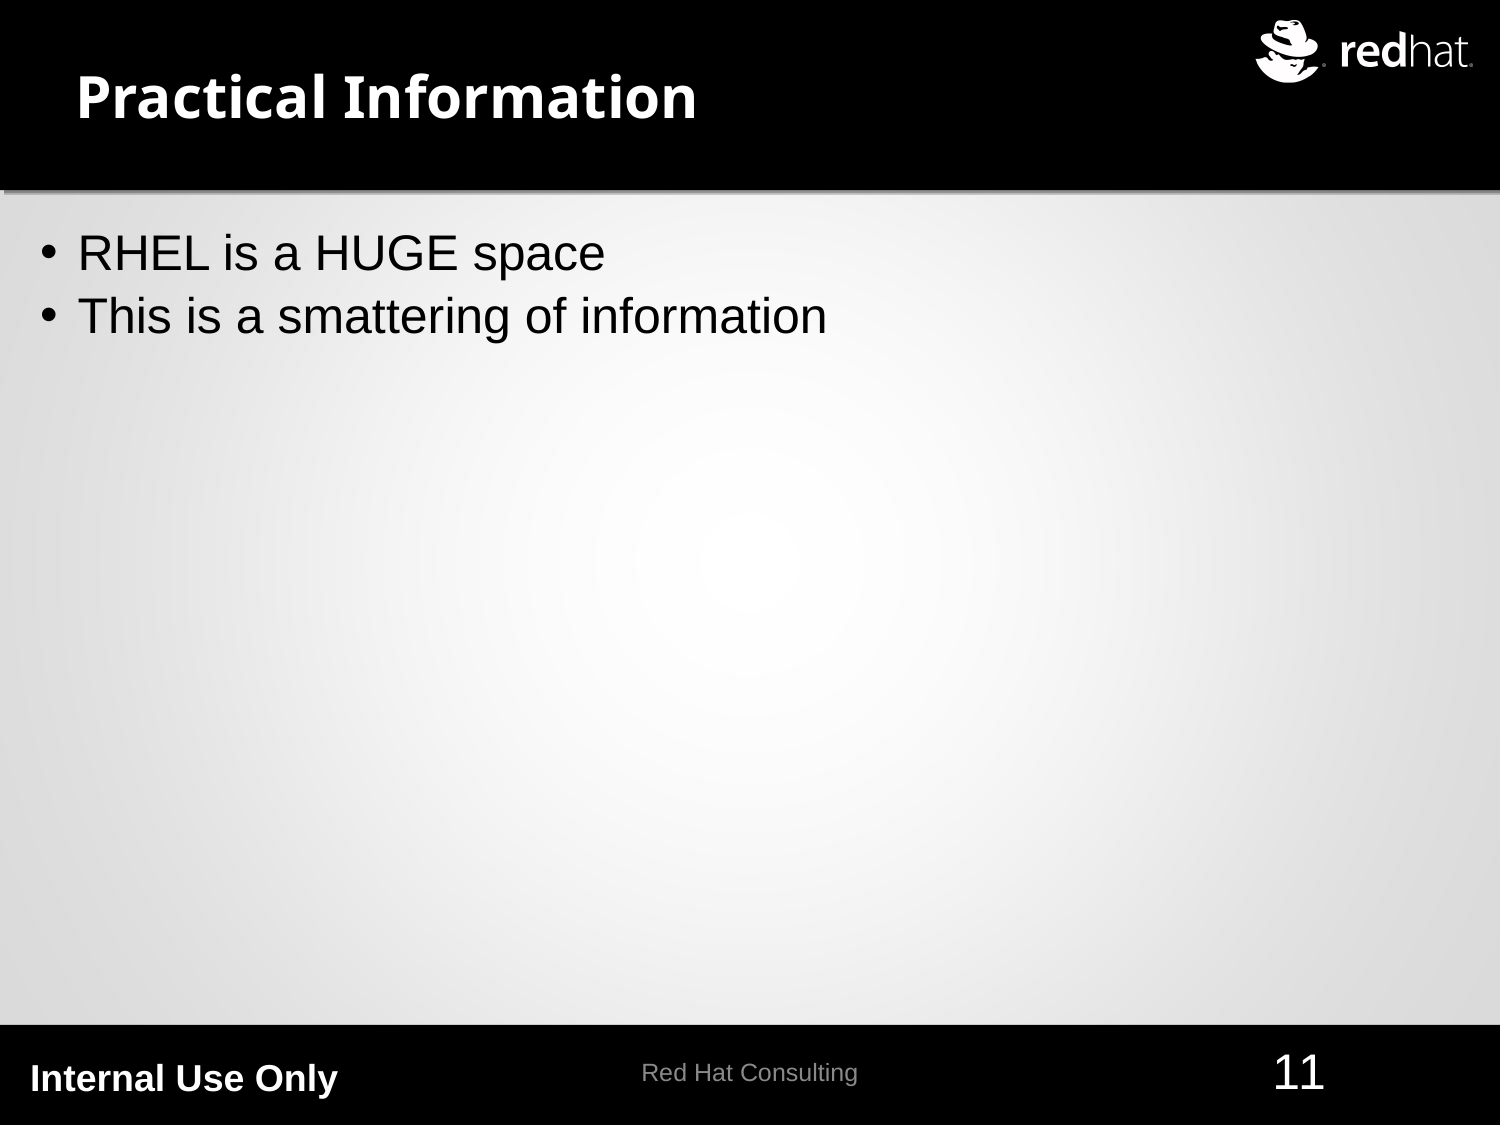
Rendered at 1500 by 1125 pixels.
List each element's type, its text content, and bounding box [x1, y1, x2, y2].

text_box <number> [1257, 1042, 1426, 1103]
picture [1254, 12, 1476, 88]
list RHEL is a HUGE space This is a smattering of information [24, 216, 1471, 992]
picture [0, 191, 1500, 1024]
title Practical Information [0, 0, 1234, 191]
text_box Red Hat Consulting [512, 1042, 988, 1103]
